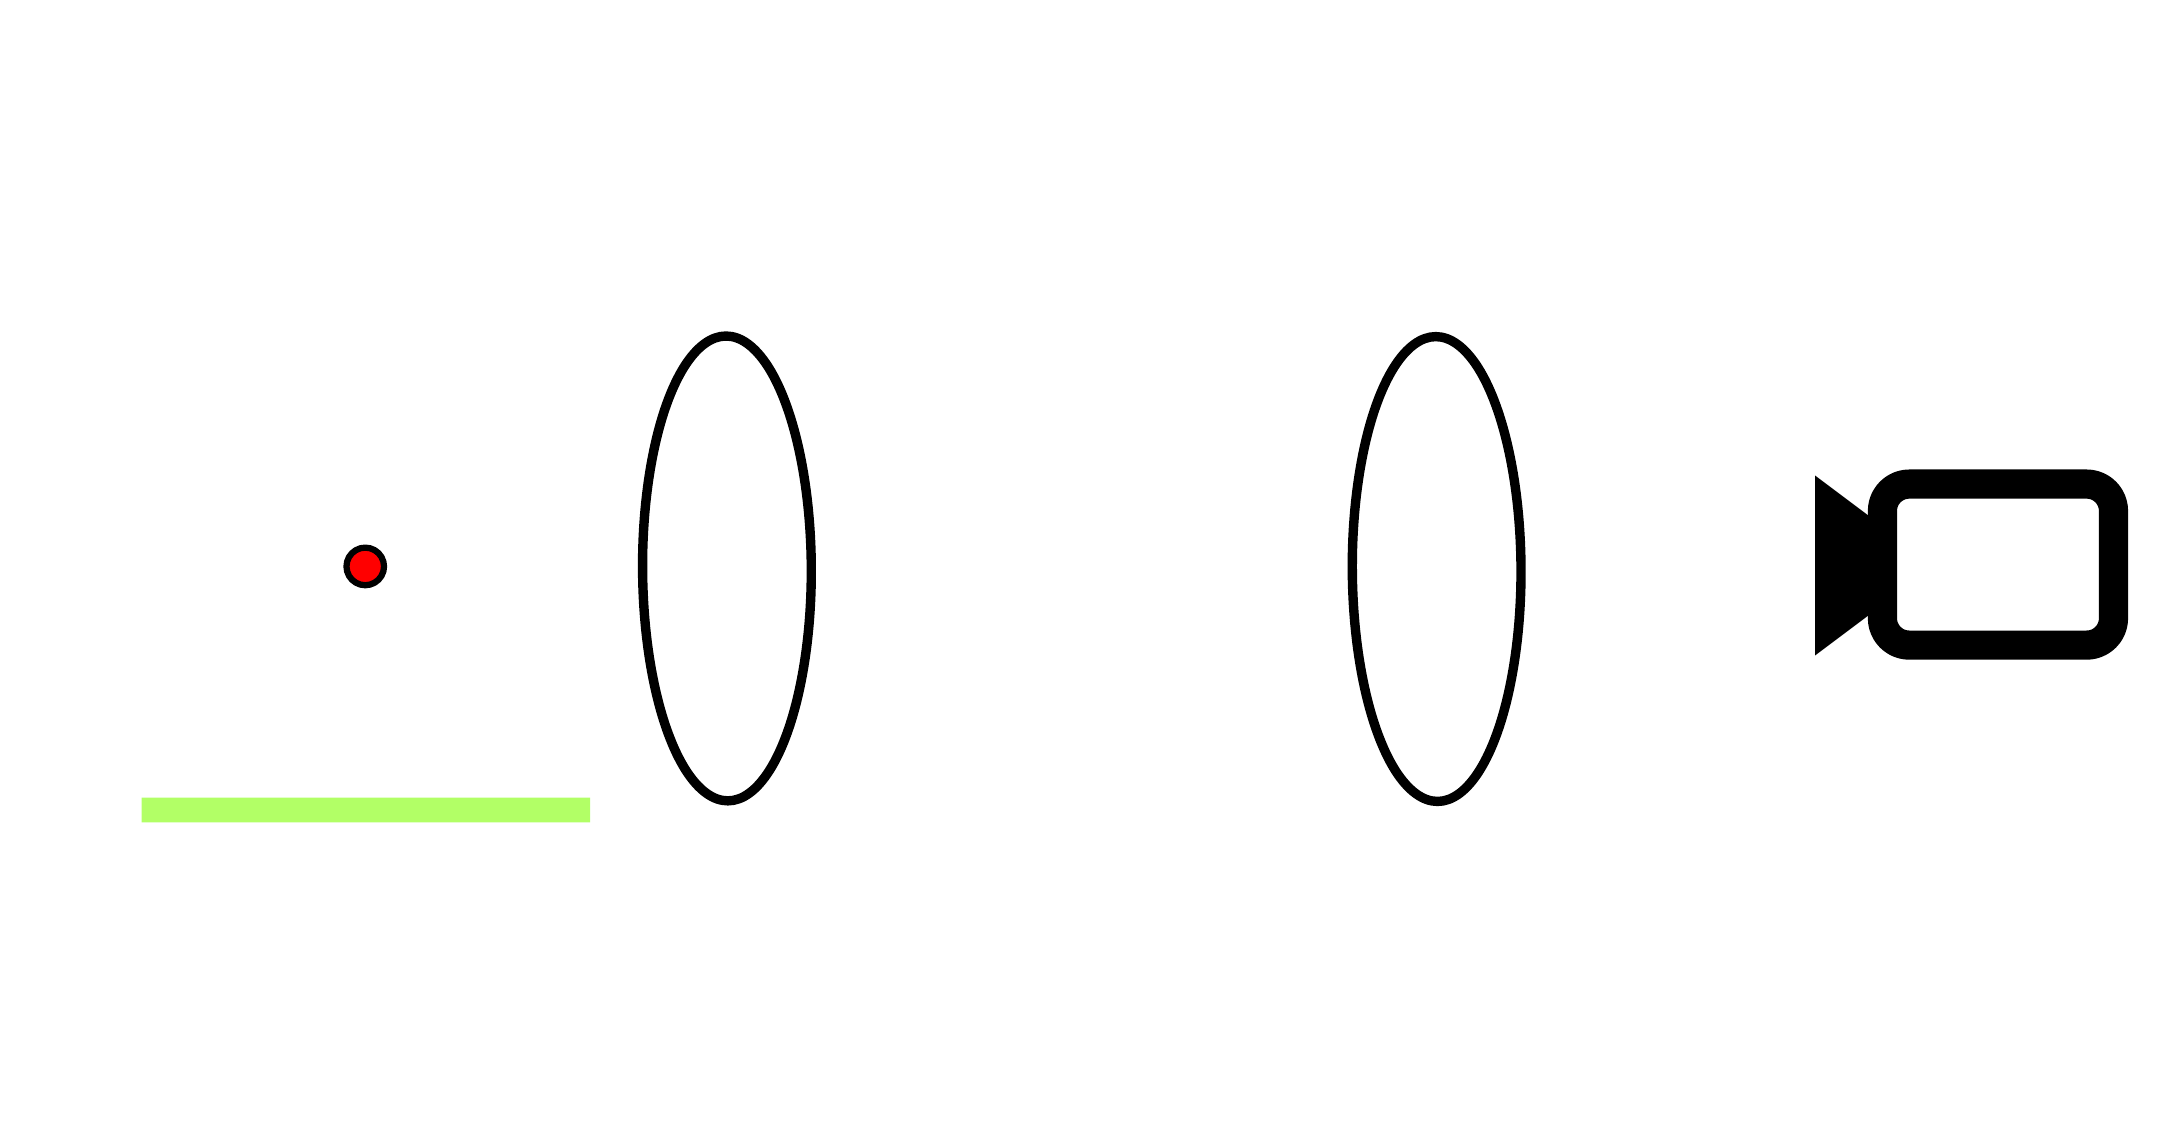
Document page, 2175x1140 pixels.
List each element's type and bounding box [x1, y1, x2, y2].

text_box [1815, 475, 1876, 656]
text_box [1882, 484, 2114, 646]
text_box [346, 547, 385, 586]
text_box [642, 336, 812, 801]
text_box [1352, 336, 1522, 802]
